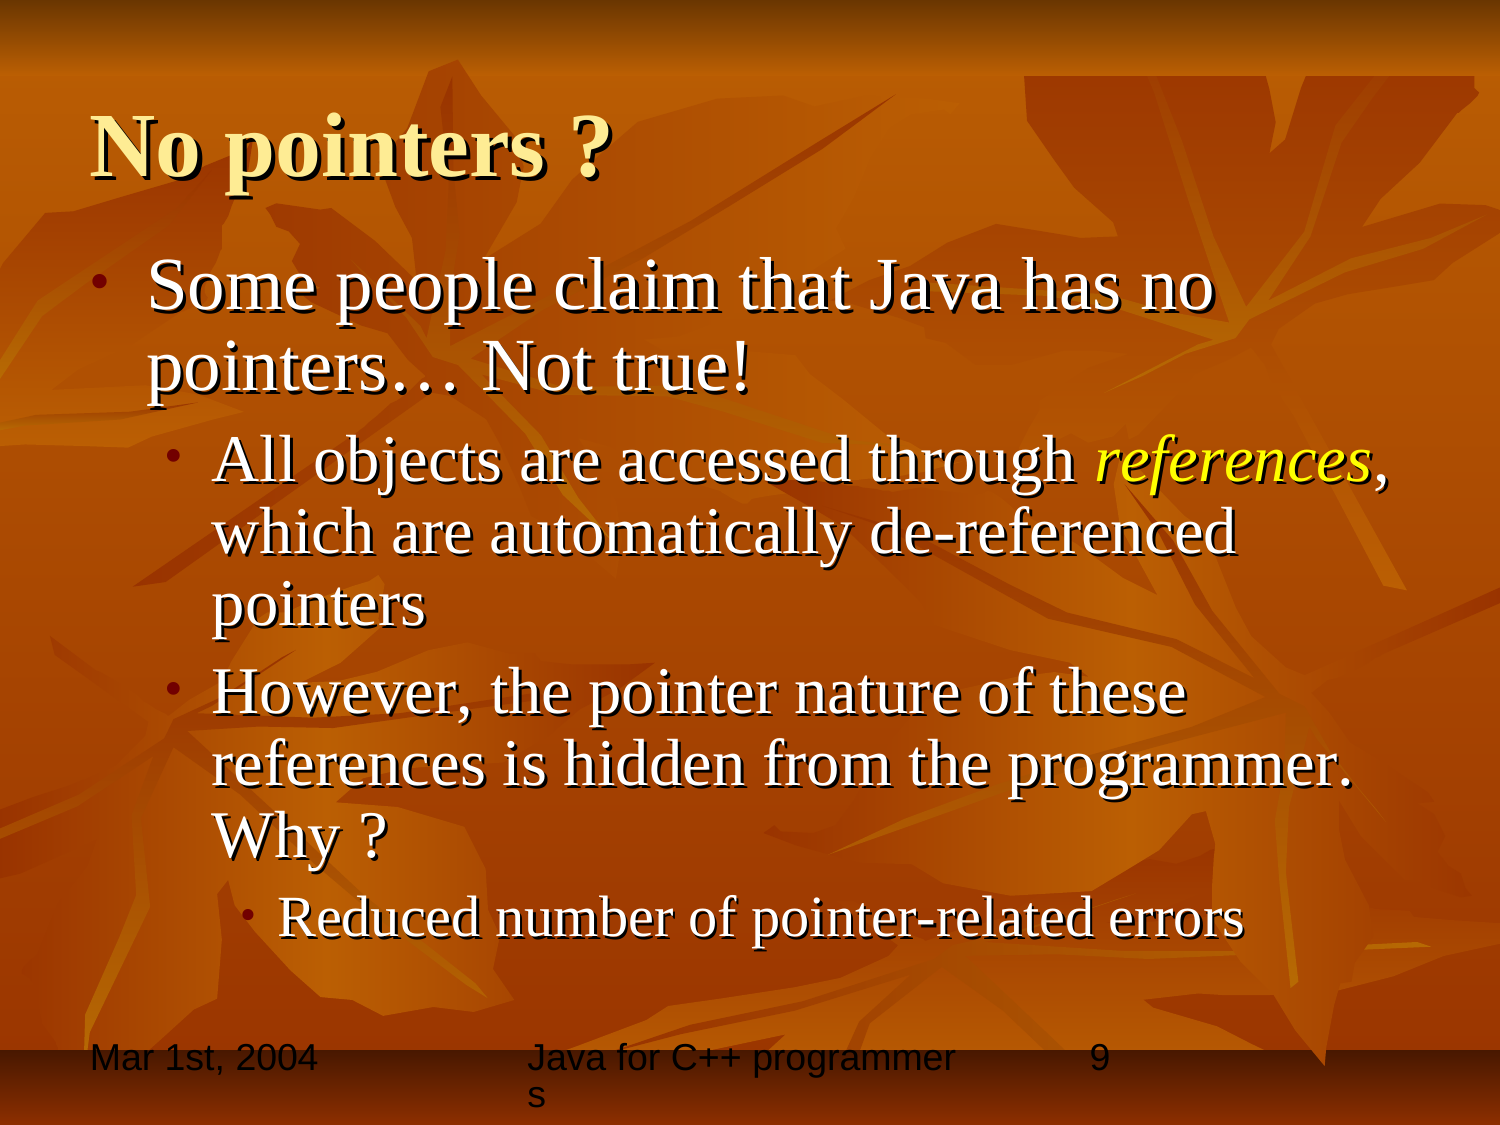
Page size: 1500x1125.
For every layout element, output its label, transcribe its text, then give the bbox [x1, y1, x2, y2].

title No pointers ? [75, 45, 1426, 234]
list Some people claim that Java has no pointers… Not true! All objects are accessed through references, which are automatically de-referenced pointers However, the pointer nature of these references is hidden from the programmer. Why ? Reduced number of pointer-related errors [75, 237, 1426, 1006]
